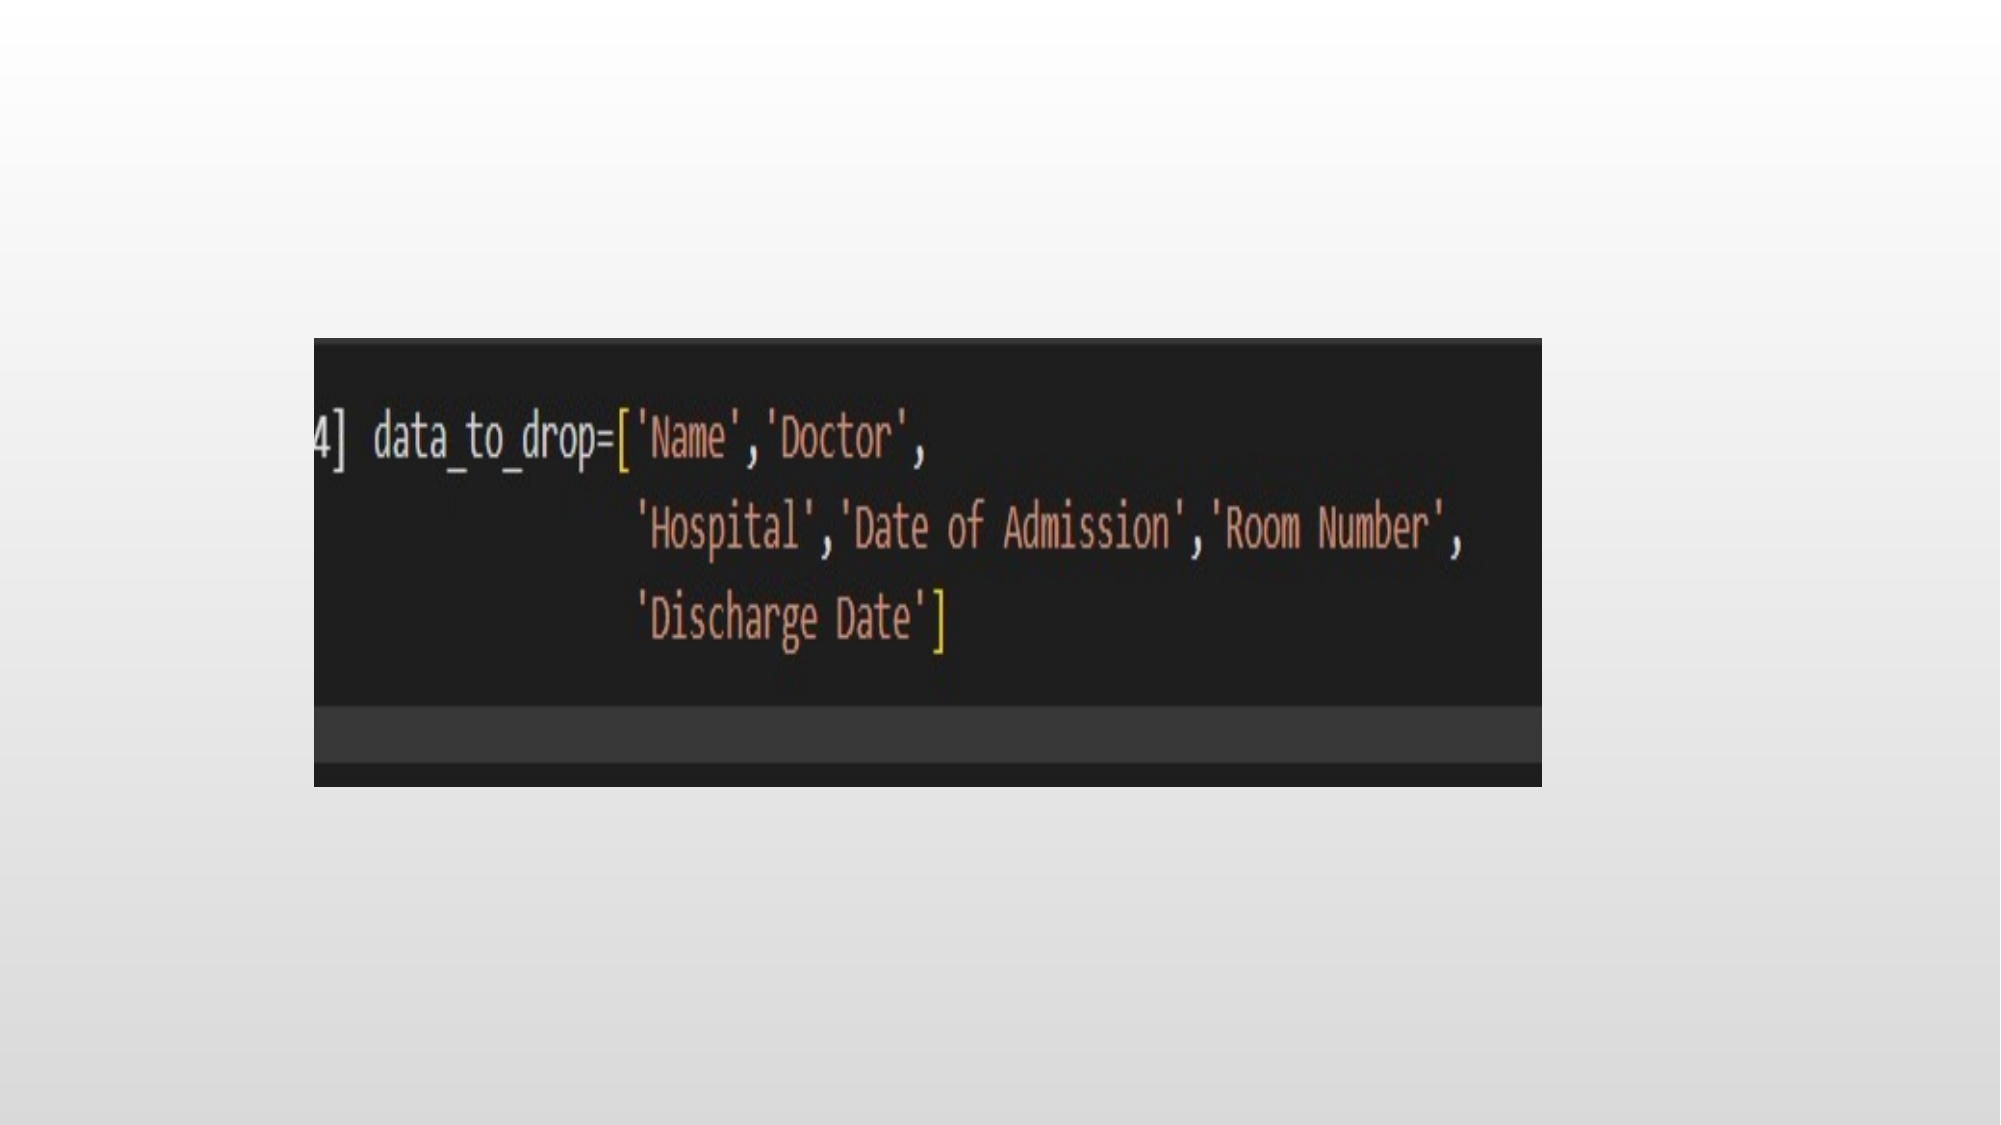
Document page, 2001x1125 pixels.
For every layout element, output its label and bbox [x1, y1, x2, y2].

picture [314, 338, 1542, 787]
